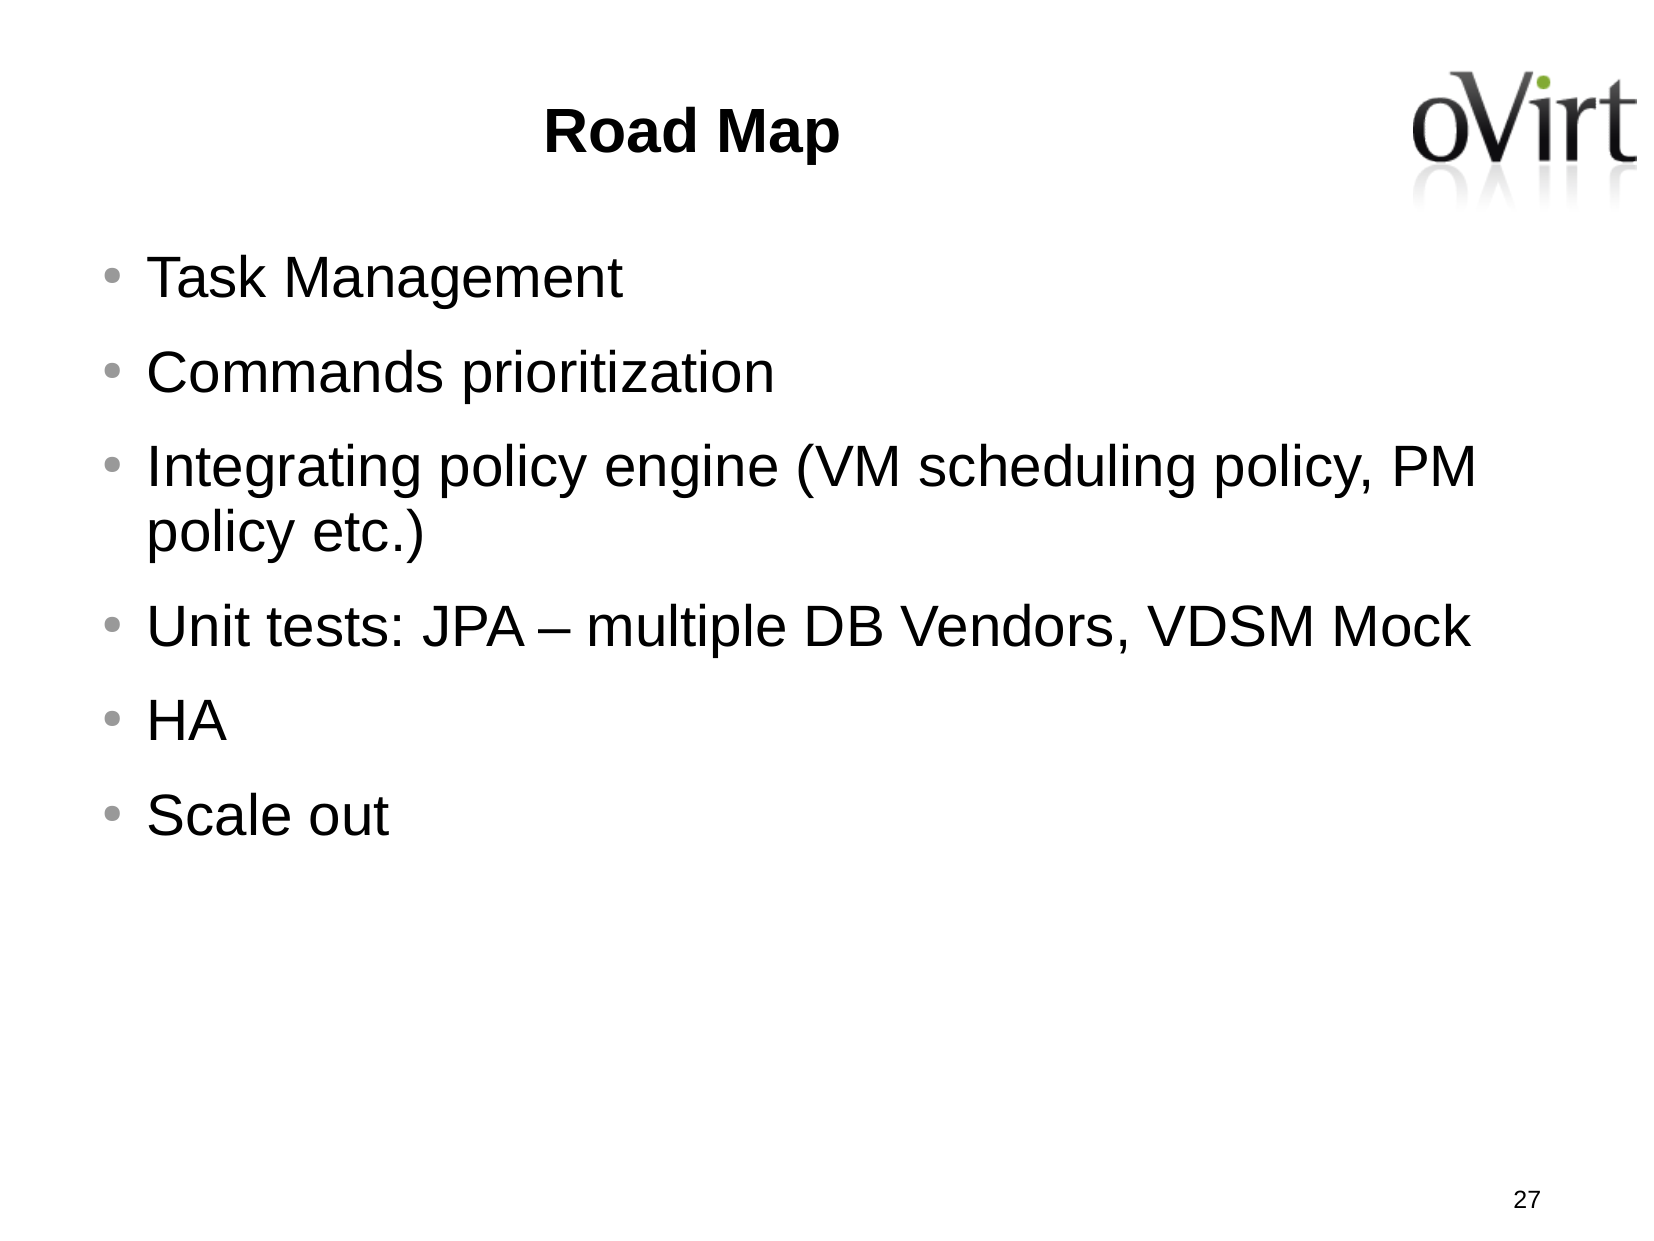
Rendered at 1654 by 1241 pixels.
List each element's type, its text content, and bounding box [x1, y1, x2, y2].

list Task Management Commands prioritization Integrating policy engine (VM scheduling policy, PM policy etc.) Unit tests: JPA – multiple DB Vendors, VDSM Mock HA Scale out [86, 244, 1576, 1039]
picture [1413, 63, 1637, 212]
title Road Map [82, 37, 1303, 226]
